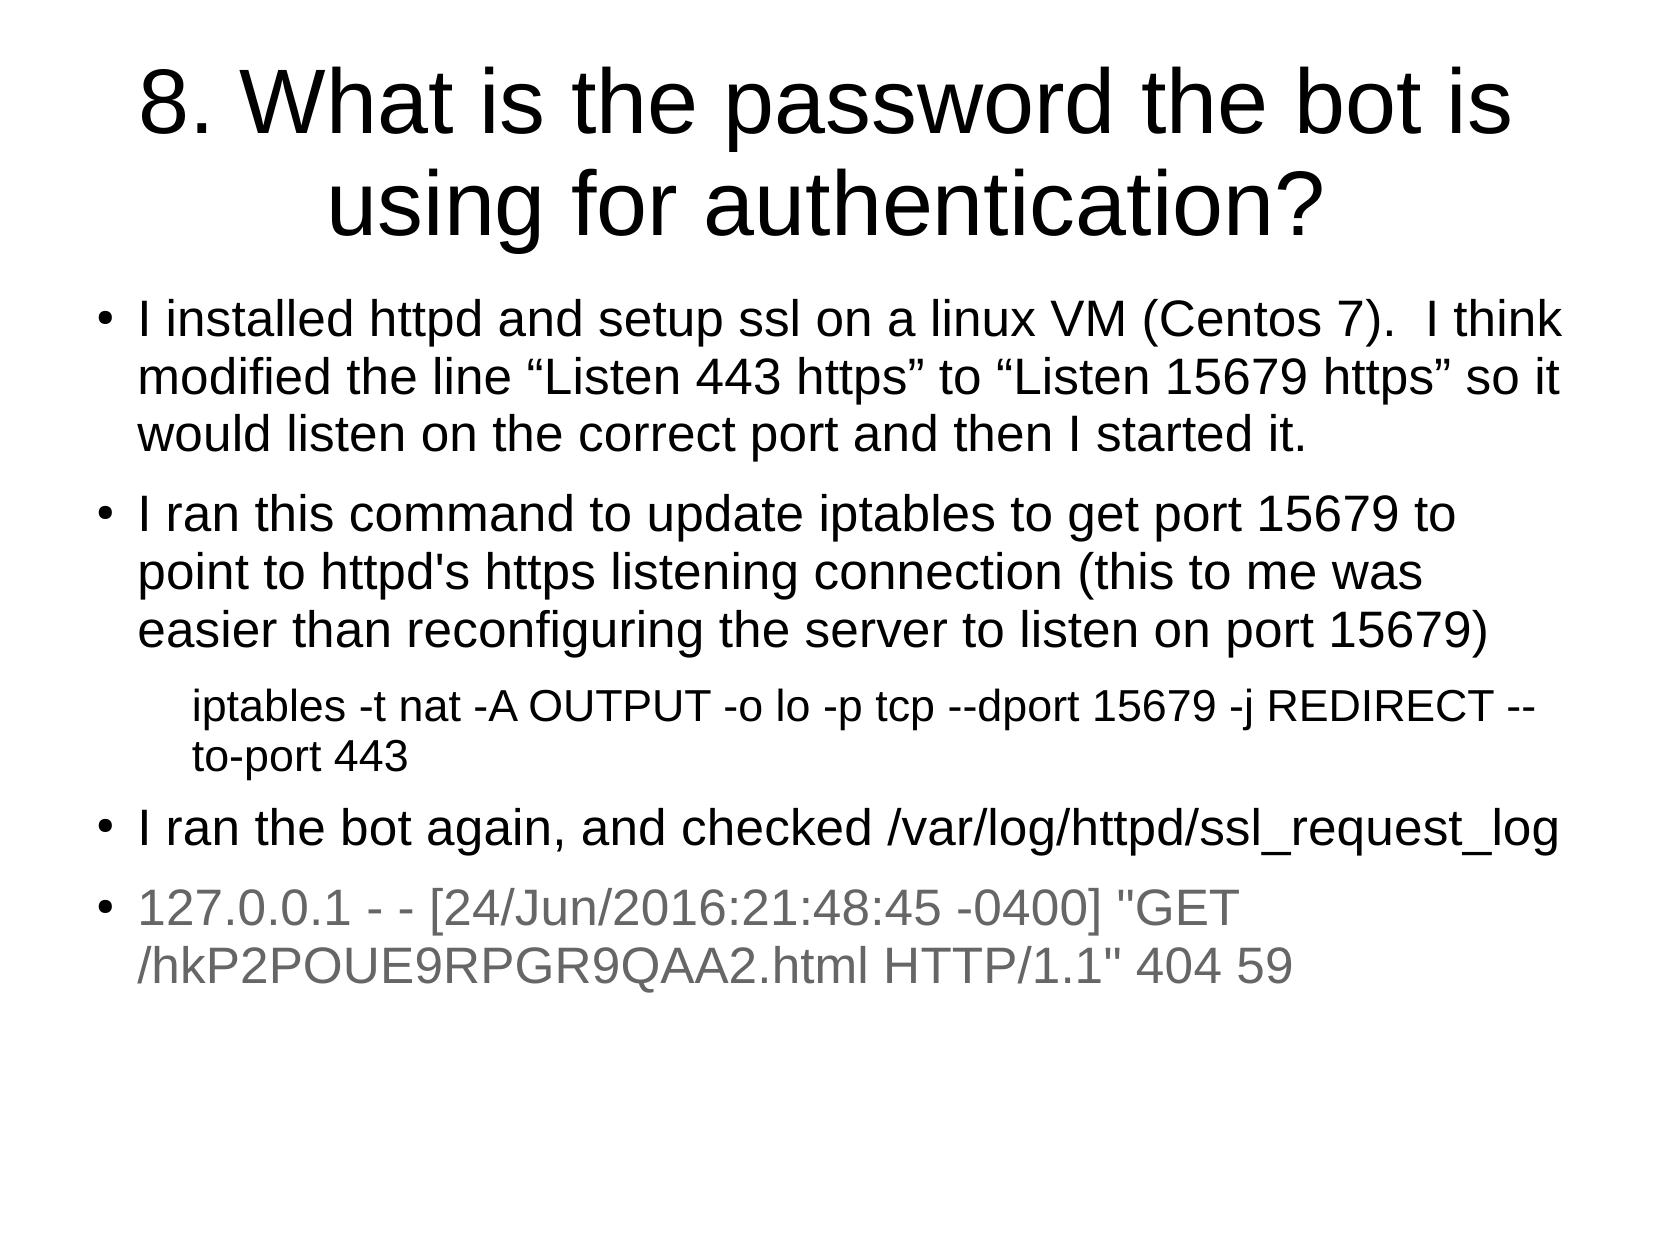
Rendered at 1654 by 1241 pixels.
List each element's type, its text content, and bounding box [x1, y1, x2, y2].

title 8. What is the password the bot is using for authentication? [82, 49, 1571, 257]
list I installed httpd and setup ssl on a linux VM (Centos 7). I think modified the line “Listen 443 https” to “Listen 15679 https” so it would listen on the correct port and then I started it. I ran this command to update iptables to get port 15679 to point to httpd's https listening connection (this to me was easier than reconfiguring the server to listen on port 15679) iptables -t nat -A OUTPUT -o lo -p tcp --dport 15679 -j REDIRECT --to-port 443 I ran the bot again, and checked /var/log/httpd/ssl_request_log 127.0.0.1 - - [24/Jun/2016:21:48:45 -0400] "GET /hkP2POUE9RPGR9QAA2.html HTTP/1.1" 404 59 [82, 290, 1571, 1010]
